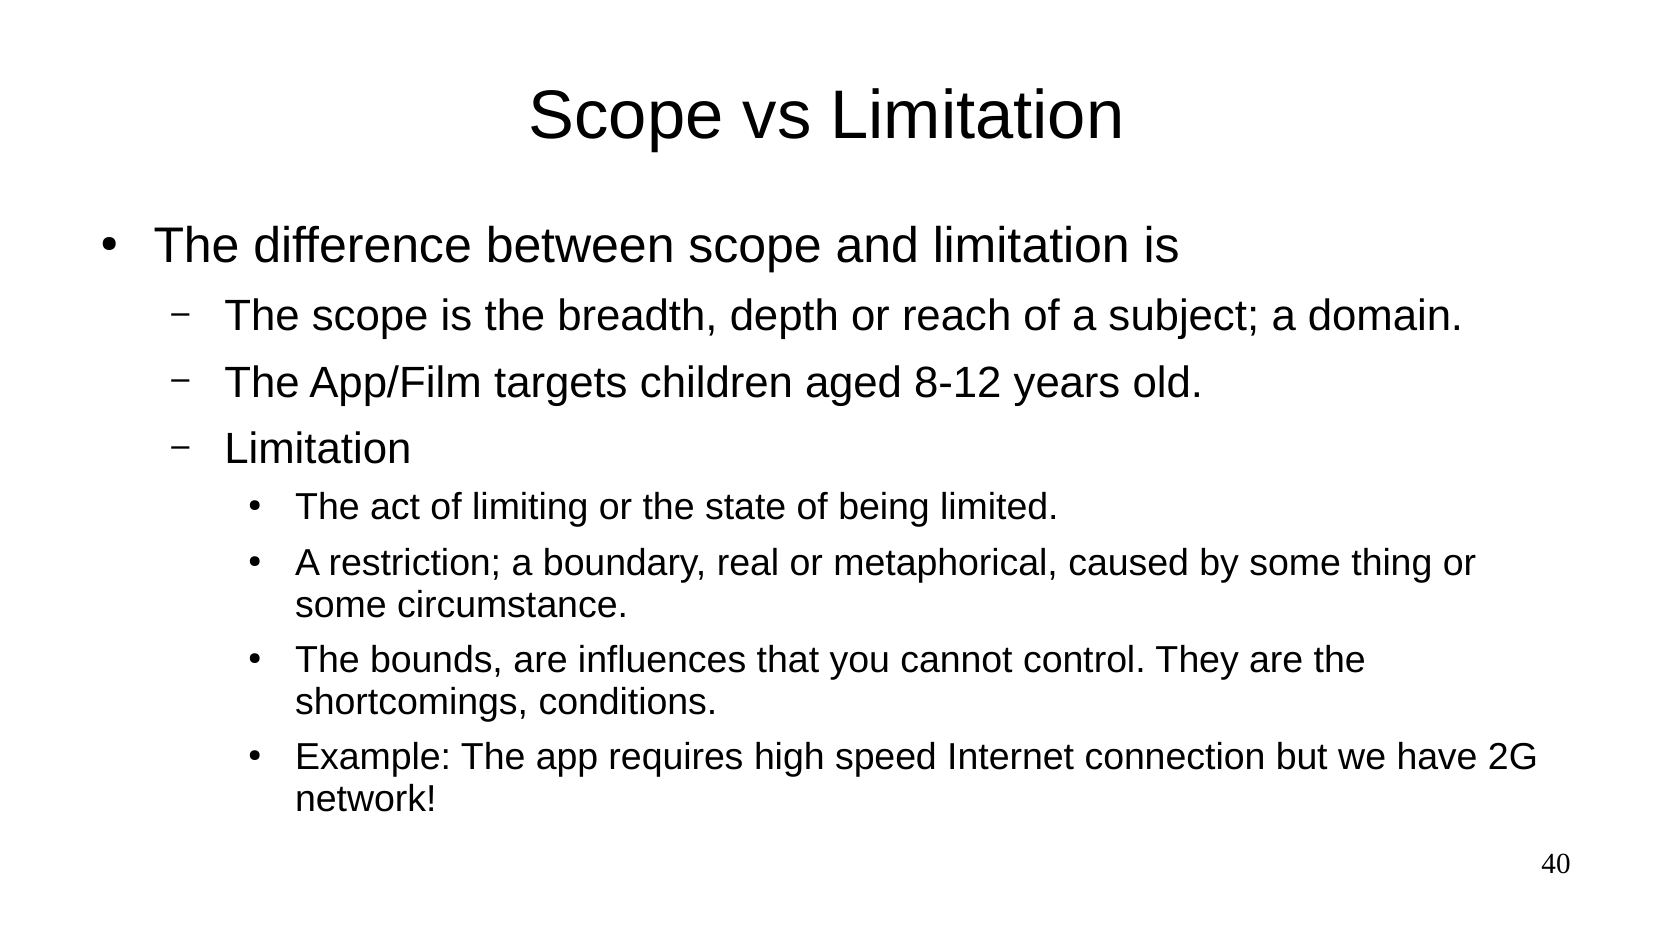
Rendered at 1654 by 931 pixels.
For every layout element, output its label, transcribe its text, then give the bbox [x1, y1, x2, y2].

list The difference between scope and limitation is The scope is the breadth, depth or reach of a subject; a domain. The App/Film targets children aged 8-12 years old. Limitation The act of limiting or the state of being limited. A restriction; a boundary, real or metaphorical, caused by some thing or some circumstance. The bounds, are influences that you cannot control. They are the shortcomings, conditions. Example: The app requires high speed Internet connection but we have 2G network! [82, 217, 1571, 844]
title Scope vs Limitation [82, 37, 1571, 193]
